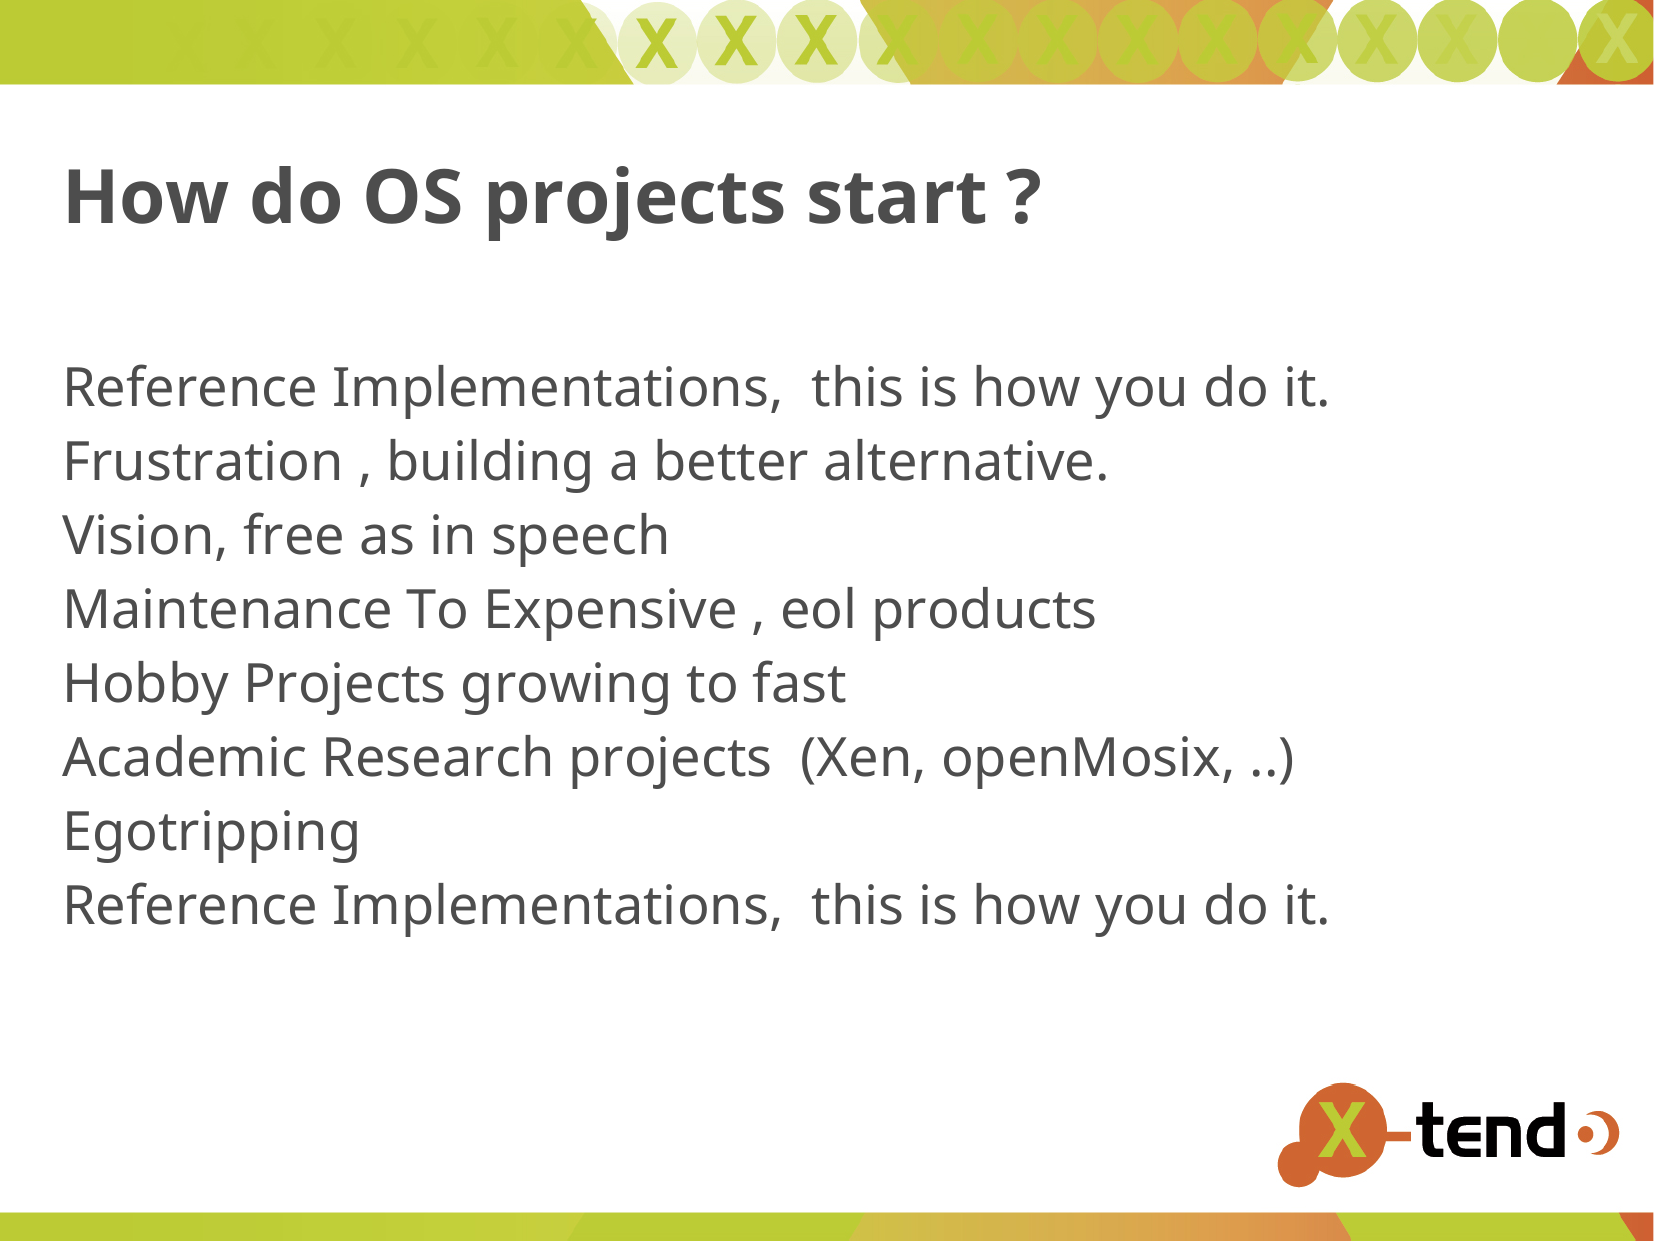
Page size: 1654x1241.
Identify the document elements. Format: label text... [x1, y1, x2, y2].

text_box How do OS projects start ? Reference Implementations, this is how you do it. Frustration , building a better alternative. Vision, free as in speech Maintenance To Expensive , eol products Hobby Projects growing to fast Academic Research projects (Xen, openMosix, ..) Egotripping Reference Implementations, this is how you do it. [47, 135, 1475, 1241]
picture [0, 0, 1654, 1241]
